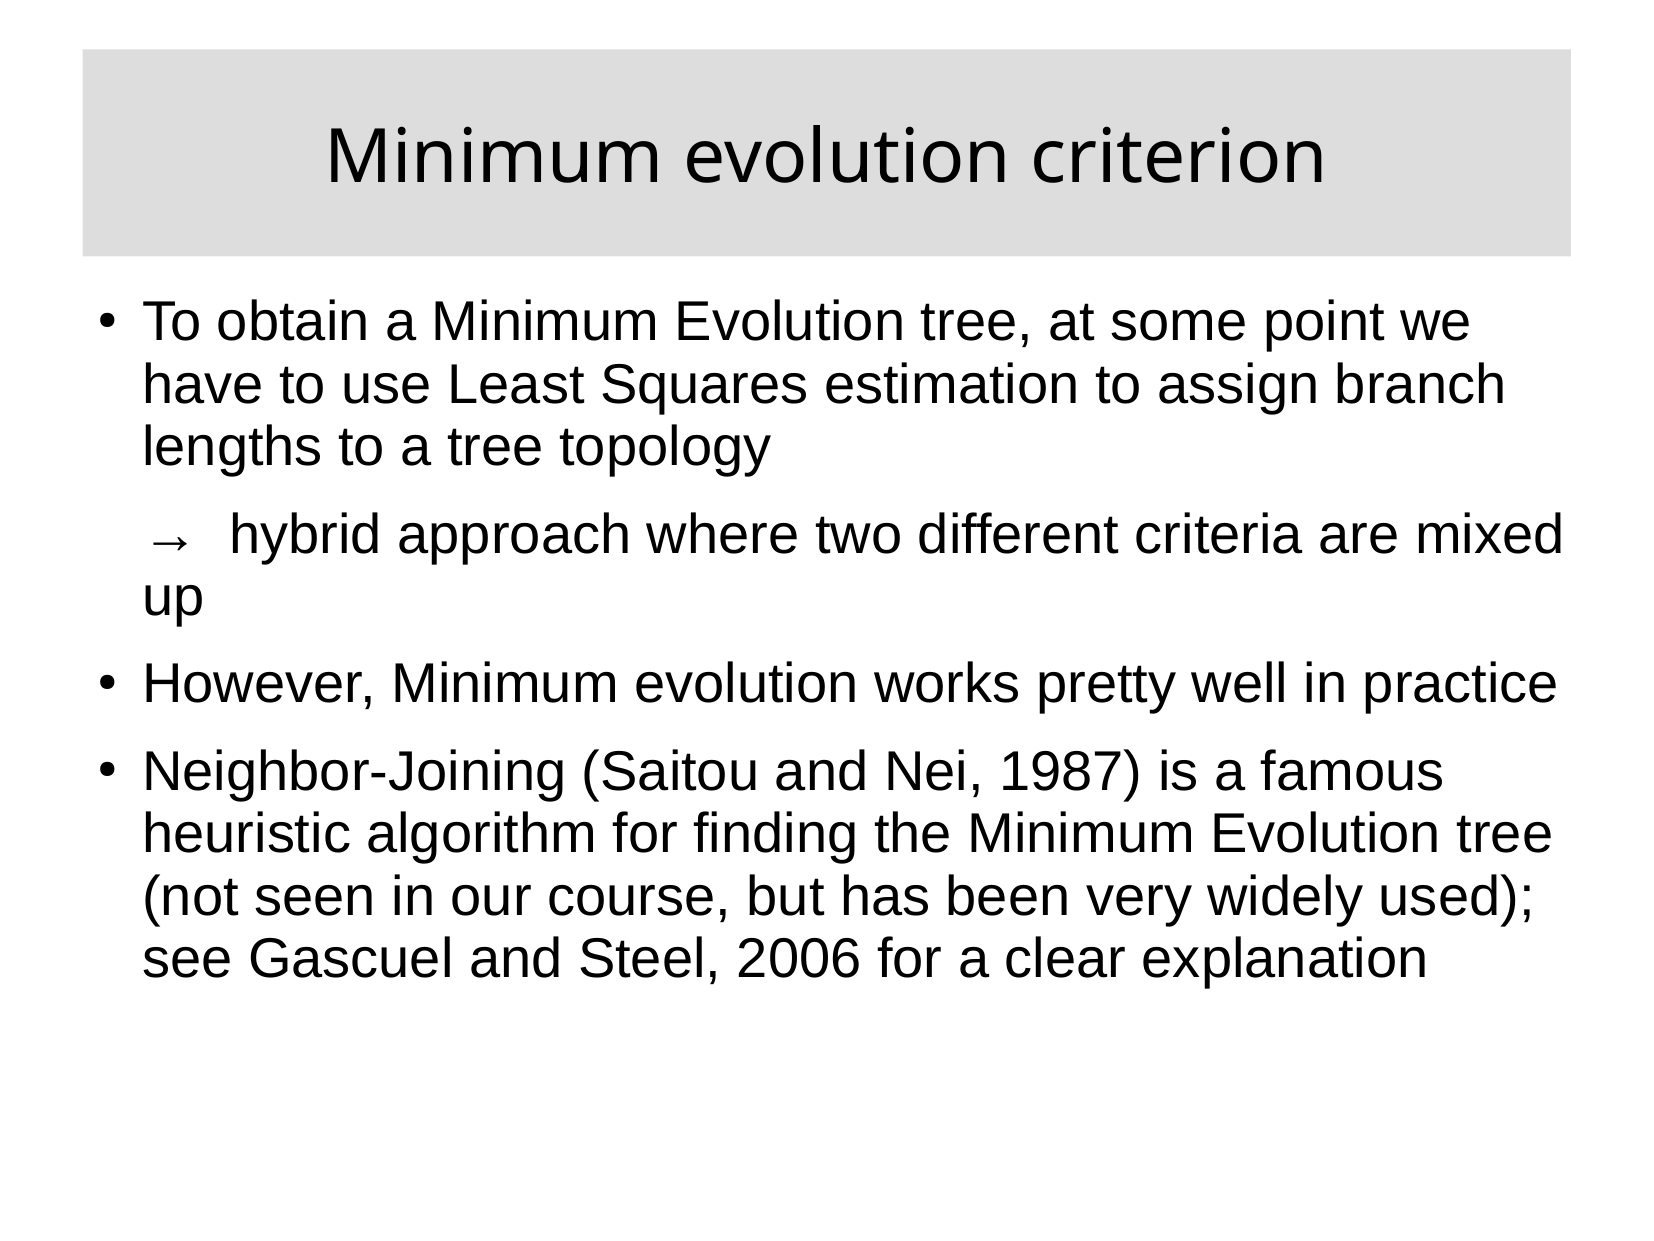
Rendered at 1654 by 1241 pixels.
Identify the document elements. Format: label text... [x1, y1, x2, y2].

title Minimum evolution criterion [82, 49, 1571, 257]
list To obtain a Minimum Evolution tree, at some point we have to use Least Squares estimation to assign branch lengths to a tree topology → hybrid approach where two different criteria are mixed up However, Minimum evolution works pretty well in practice Neighbor-Joining (Saitou and Nei, 1987) is a famous heuristic algorithm for finding the Minimum Evolution tree (not seen in our course, but has been very widely used); see Gascuel and Steel, 2006 for a clear explanation [82, 290, 1571, 1010]
